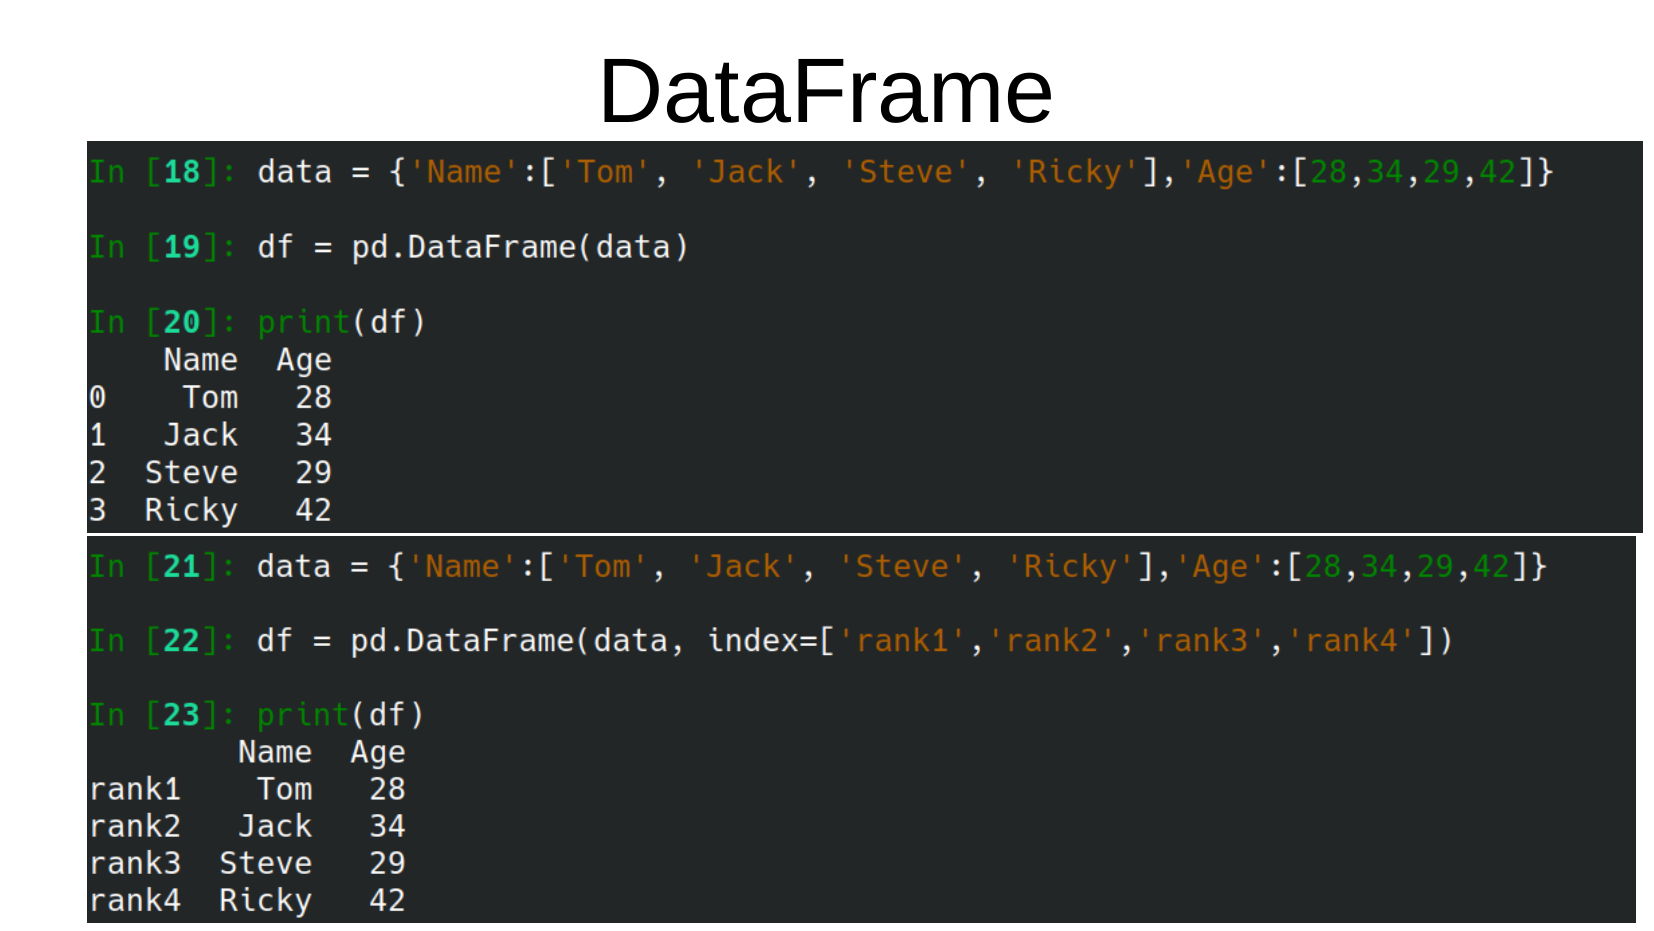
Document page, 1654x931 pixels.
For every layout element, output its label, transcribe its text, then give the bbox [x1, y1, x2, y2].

picture [87, 536, 1636, 923]
title DataFrame [82, 13, 1571, 169]
picture [87, 141, 1643, 533]
